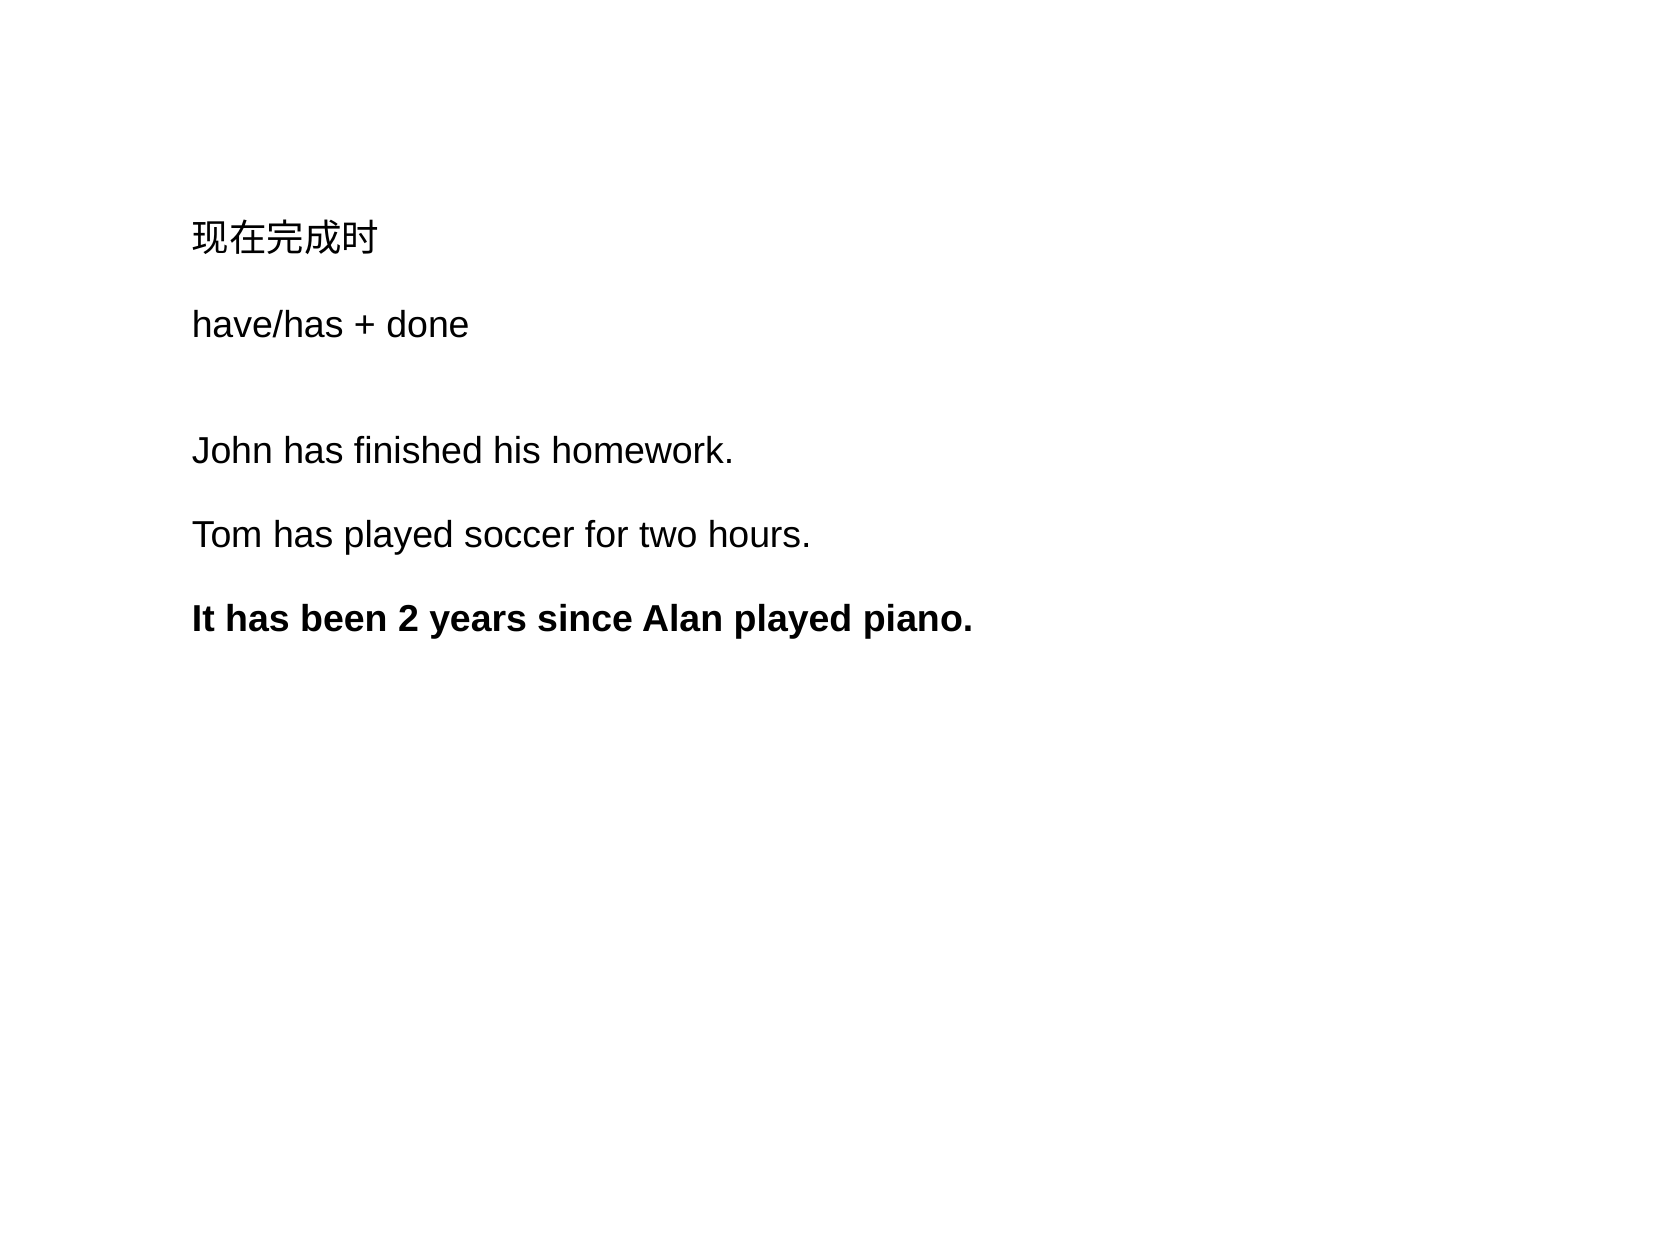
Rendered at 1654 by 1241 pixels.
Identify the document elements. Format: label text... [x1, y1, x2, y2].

text_box 现在完成时 have/has + done John has finished his homework. Tom has played soccer for two hours. It has been 2 years since Alan played piano. [177, 200, 1506, 721]
